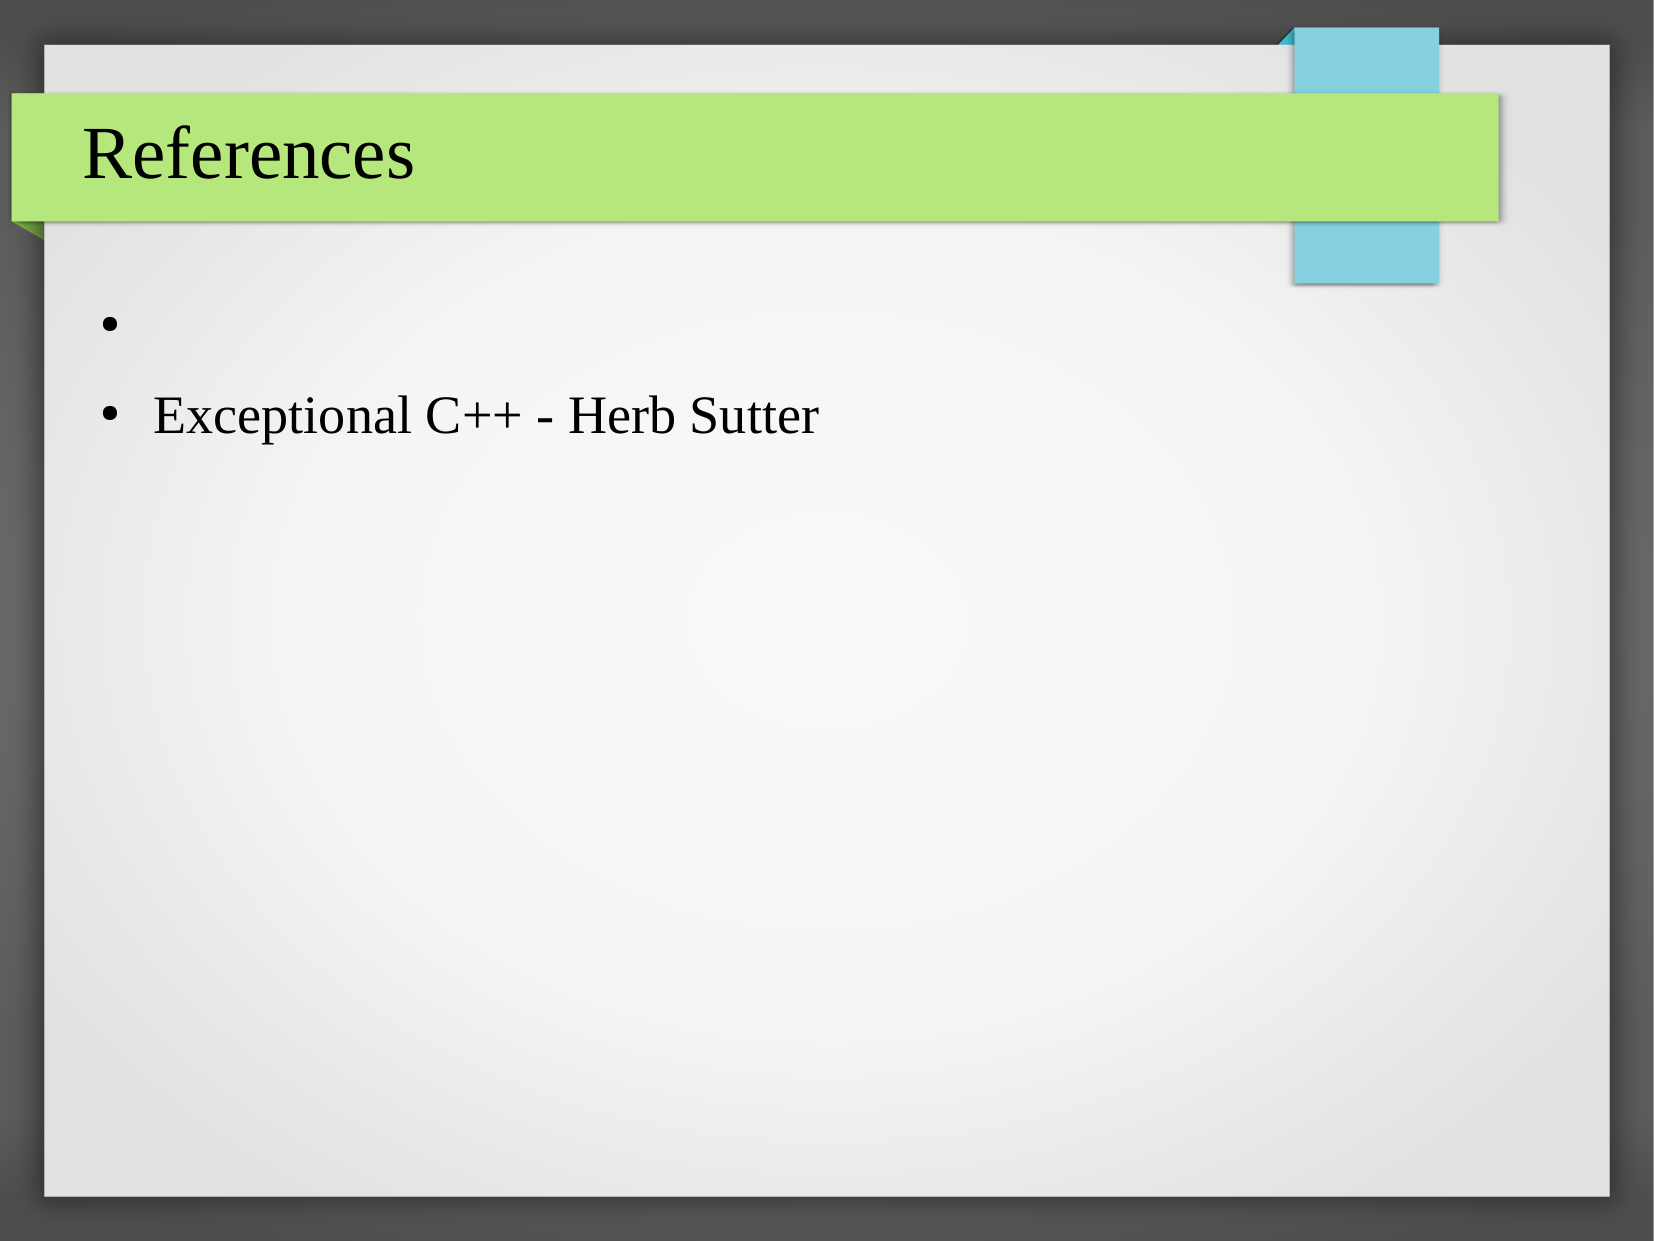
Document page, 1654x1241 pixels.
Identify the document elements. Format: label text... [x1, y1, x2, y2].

list Exceptional C++ - Herb Sutter [82, 295, 1571, 1015]
title References [82, 94, 1264, 213]
picture [0, 0, 1654, 1241]
